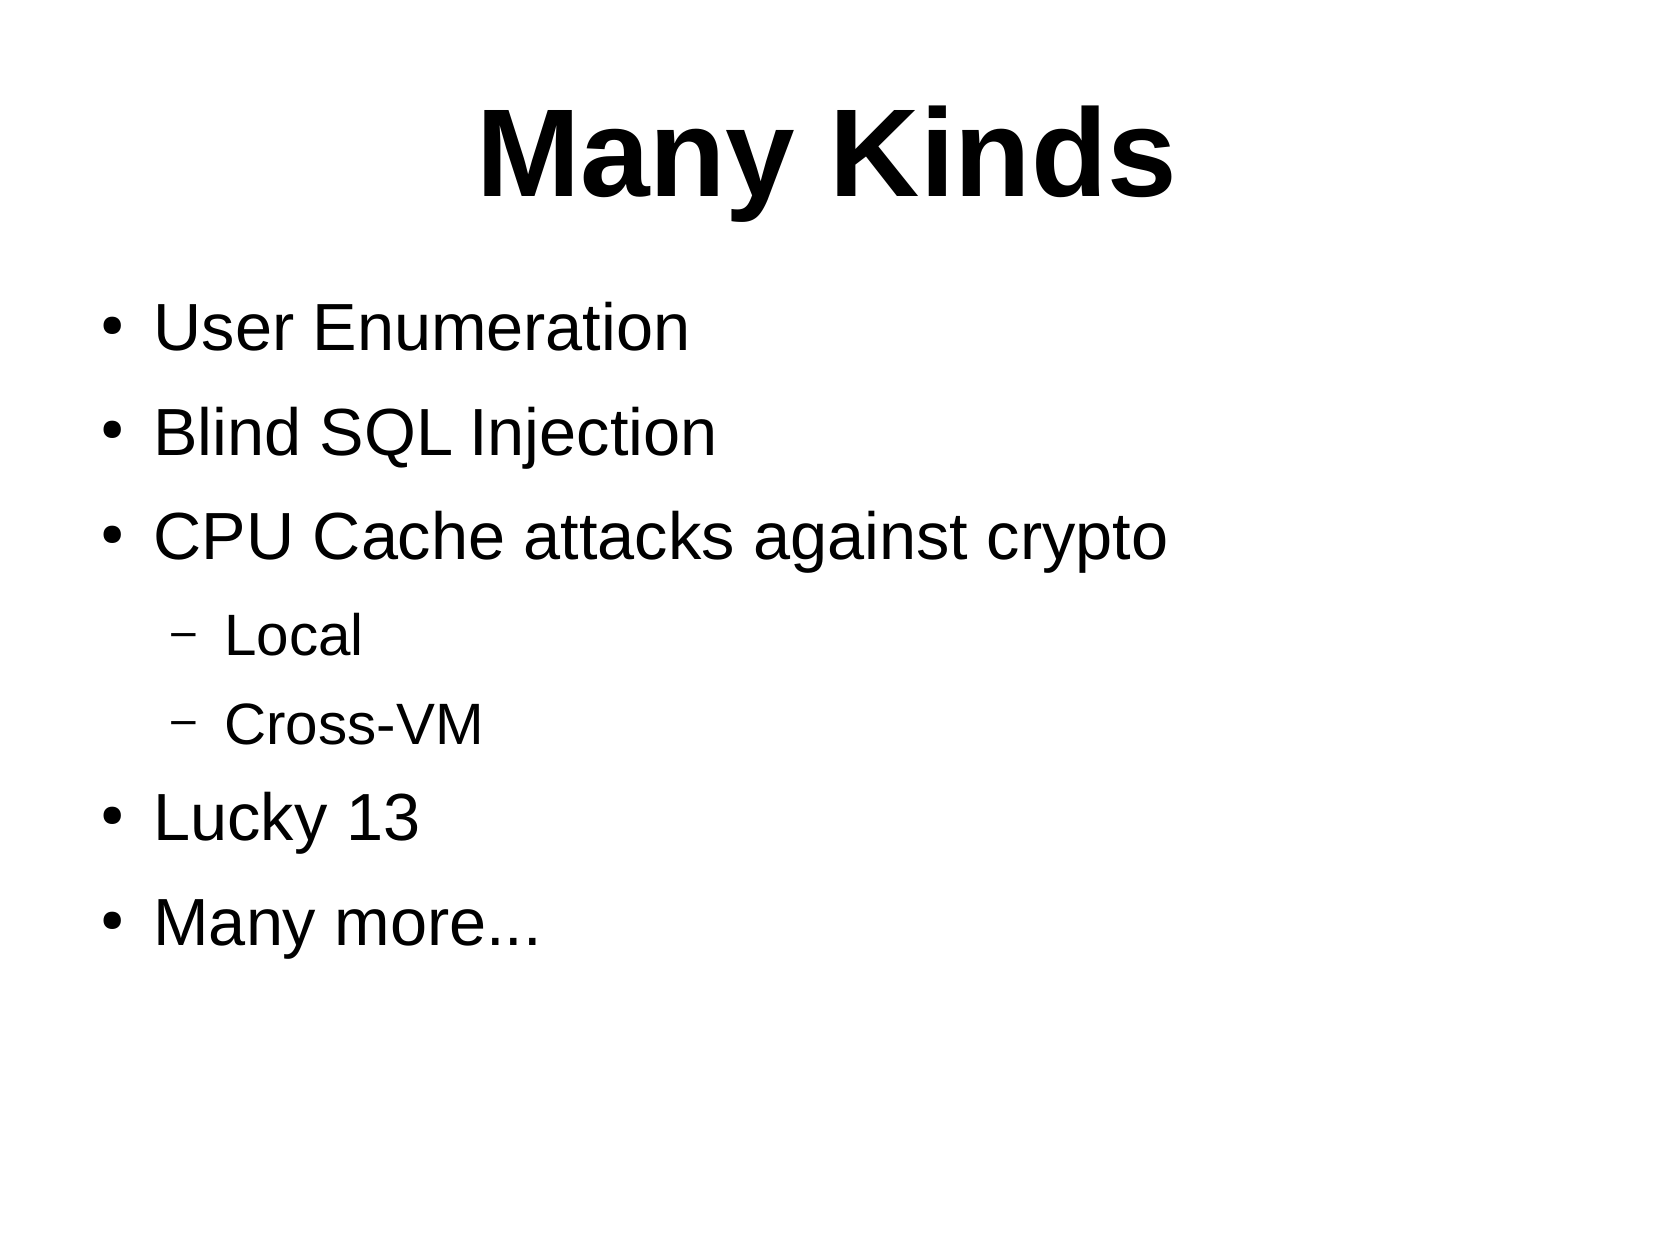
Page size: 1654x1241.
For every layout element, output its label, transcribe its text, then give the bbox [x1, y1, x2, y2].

title Many Kinds [82, 49, 1571, 257]
list User Enumeration Blind SQL Injection CPU Cache attacks against crypto Local Cross-VM Lucky 13 Many more... [82, 290, 1571, 1010]
